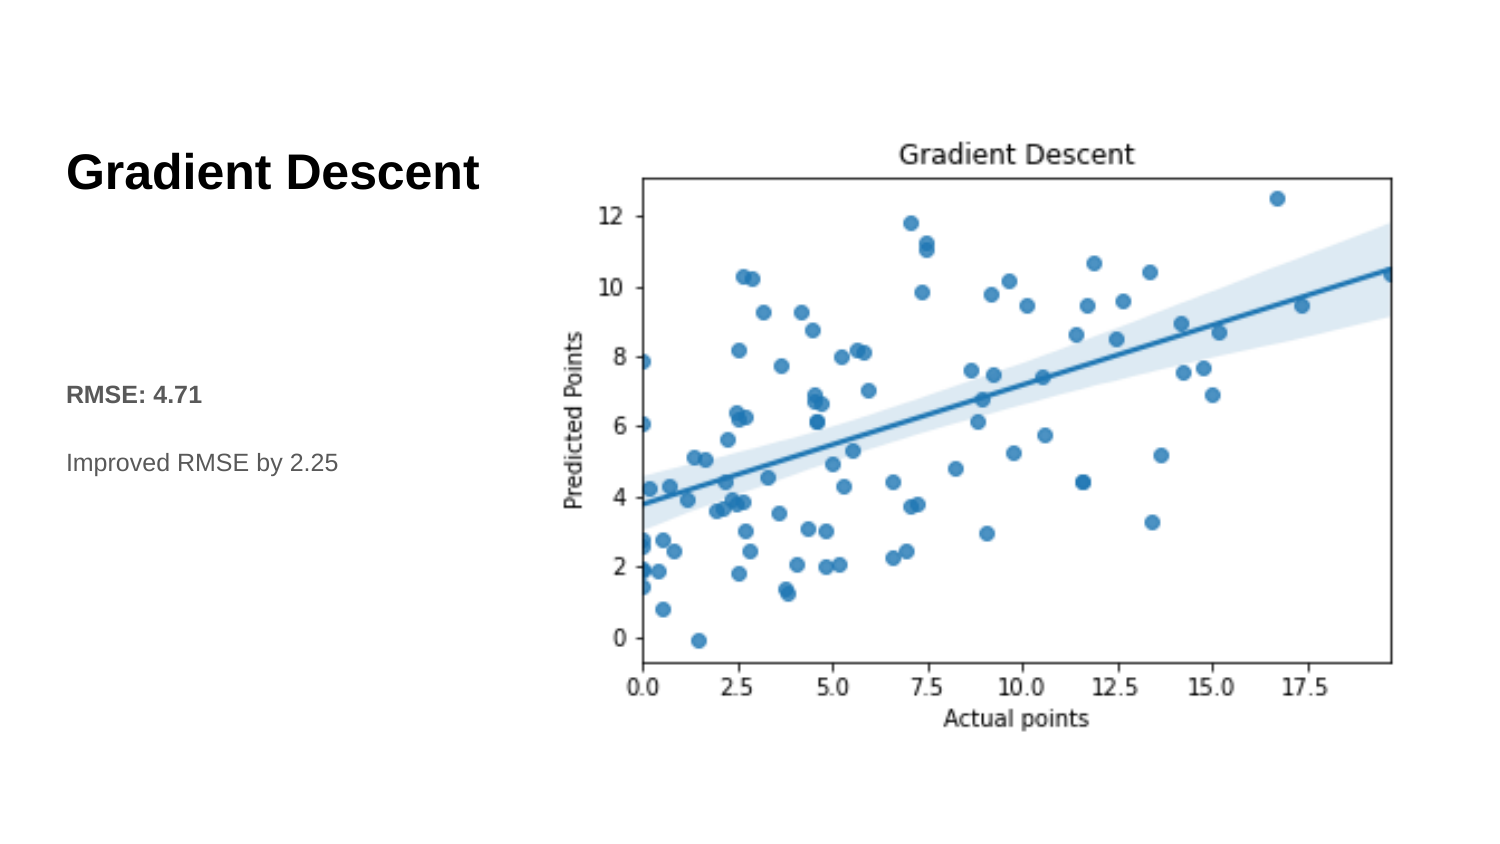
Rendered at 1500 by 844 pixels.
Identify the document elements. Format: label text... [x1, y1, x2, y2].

picture [522, 100, 1487, 743]
title Gradient Descent [51, 91, 512, 216]
list RMSE: 4.71 Improved RMSE by 2.25 [51, 227, 512, 750]
